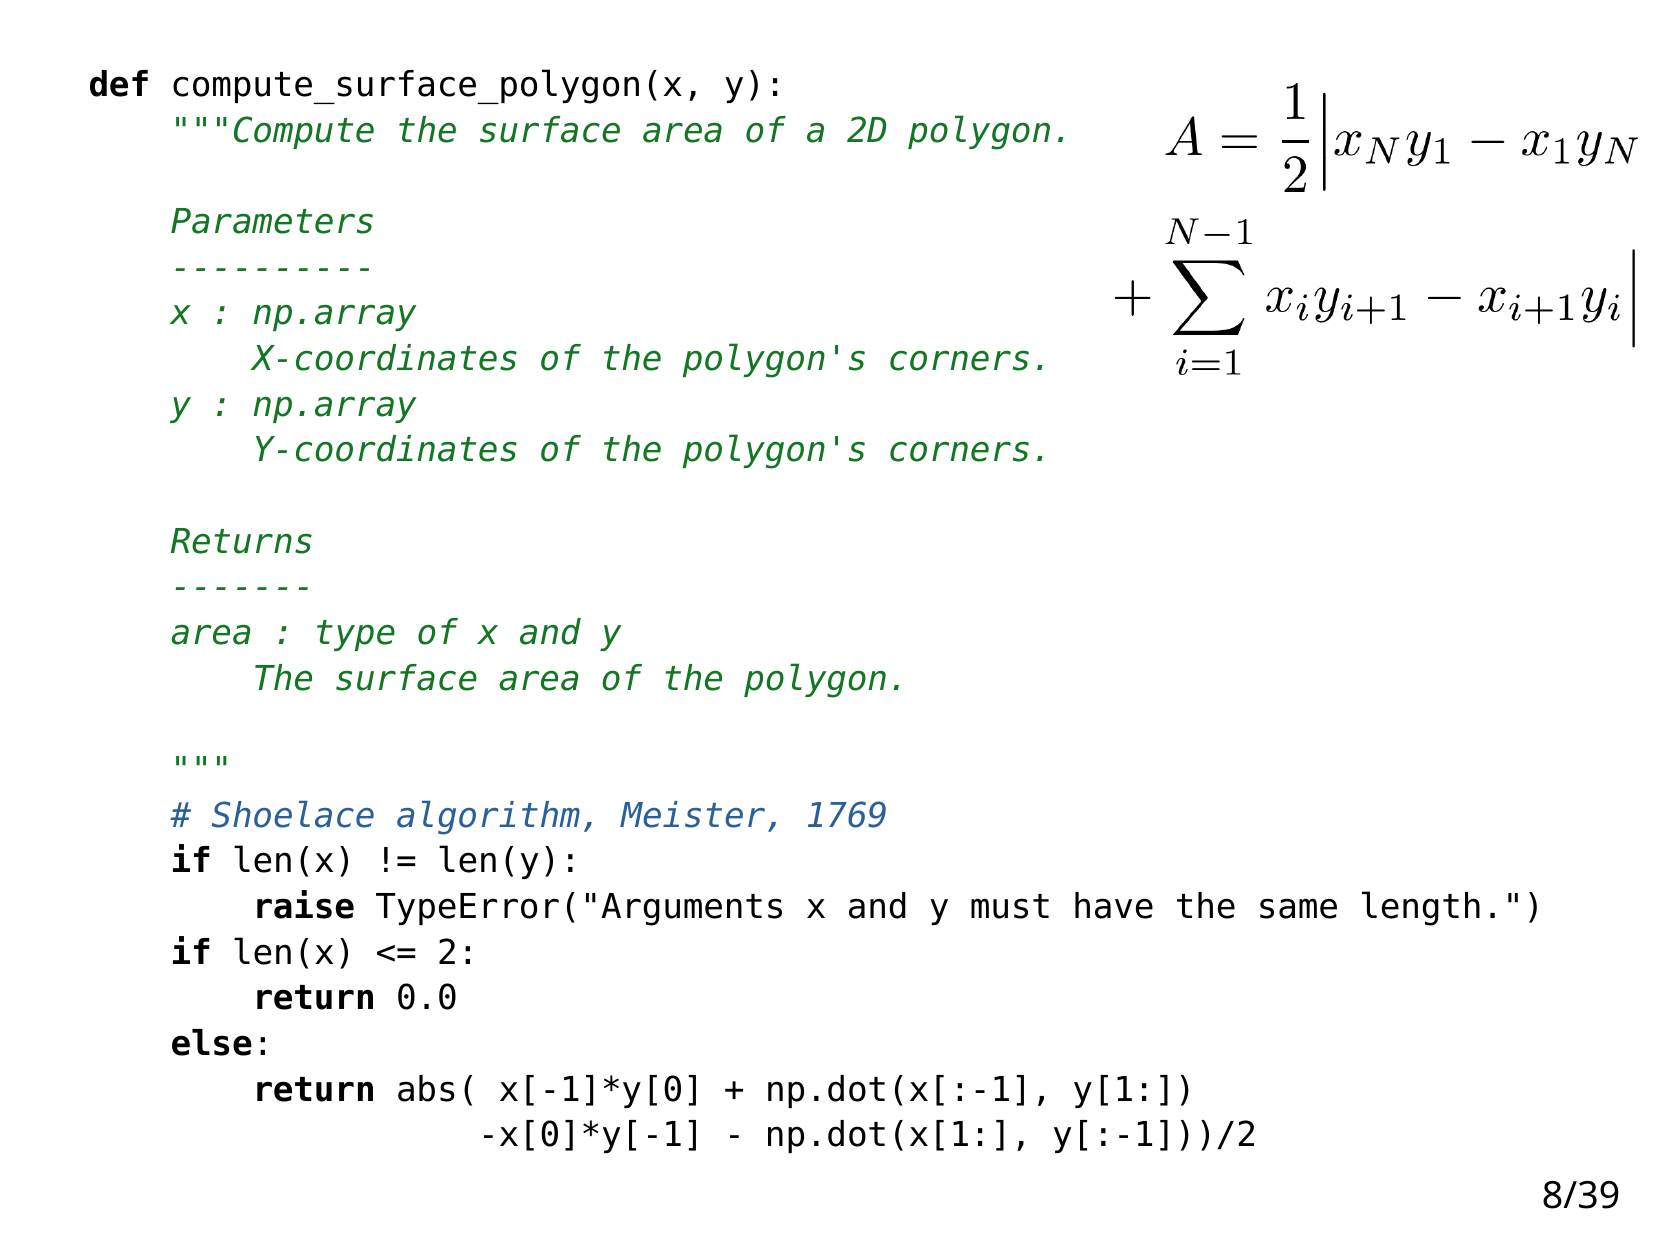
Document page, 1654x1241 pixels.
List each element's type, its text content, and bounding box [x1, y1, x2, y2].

list def compute_surface_polygon(x, y): """Compute the surface area of a 2D polygon. Parameters ---------- x : np.array X-coordinates of the polygon's corners. y : np.array Y-coordinates of the polygon's corners. Returns ------- area : type of x and y The surface area of the polygon. """ # Shoelace algorithm, Meister, 1769 if len(x) != len(y): raise TypeError("Arguments x and y must have the same length.") if len(x) <= 2: return 0.0 else: return abs( x[-1]*y[0] + np.dot(x[:-1], y[1:]) -x[0]*y[-1] - np.dot(x[1:], y[:-1]))/2 [0, 0, 1654, 1241]
picture [1114, 83, 1638, 376]
